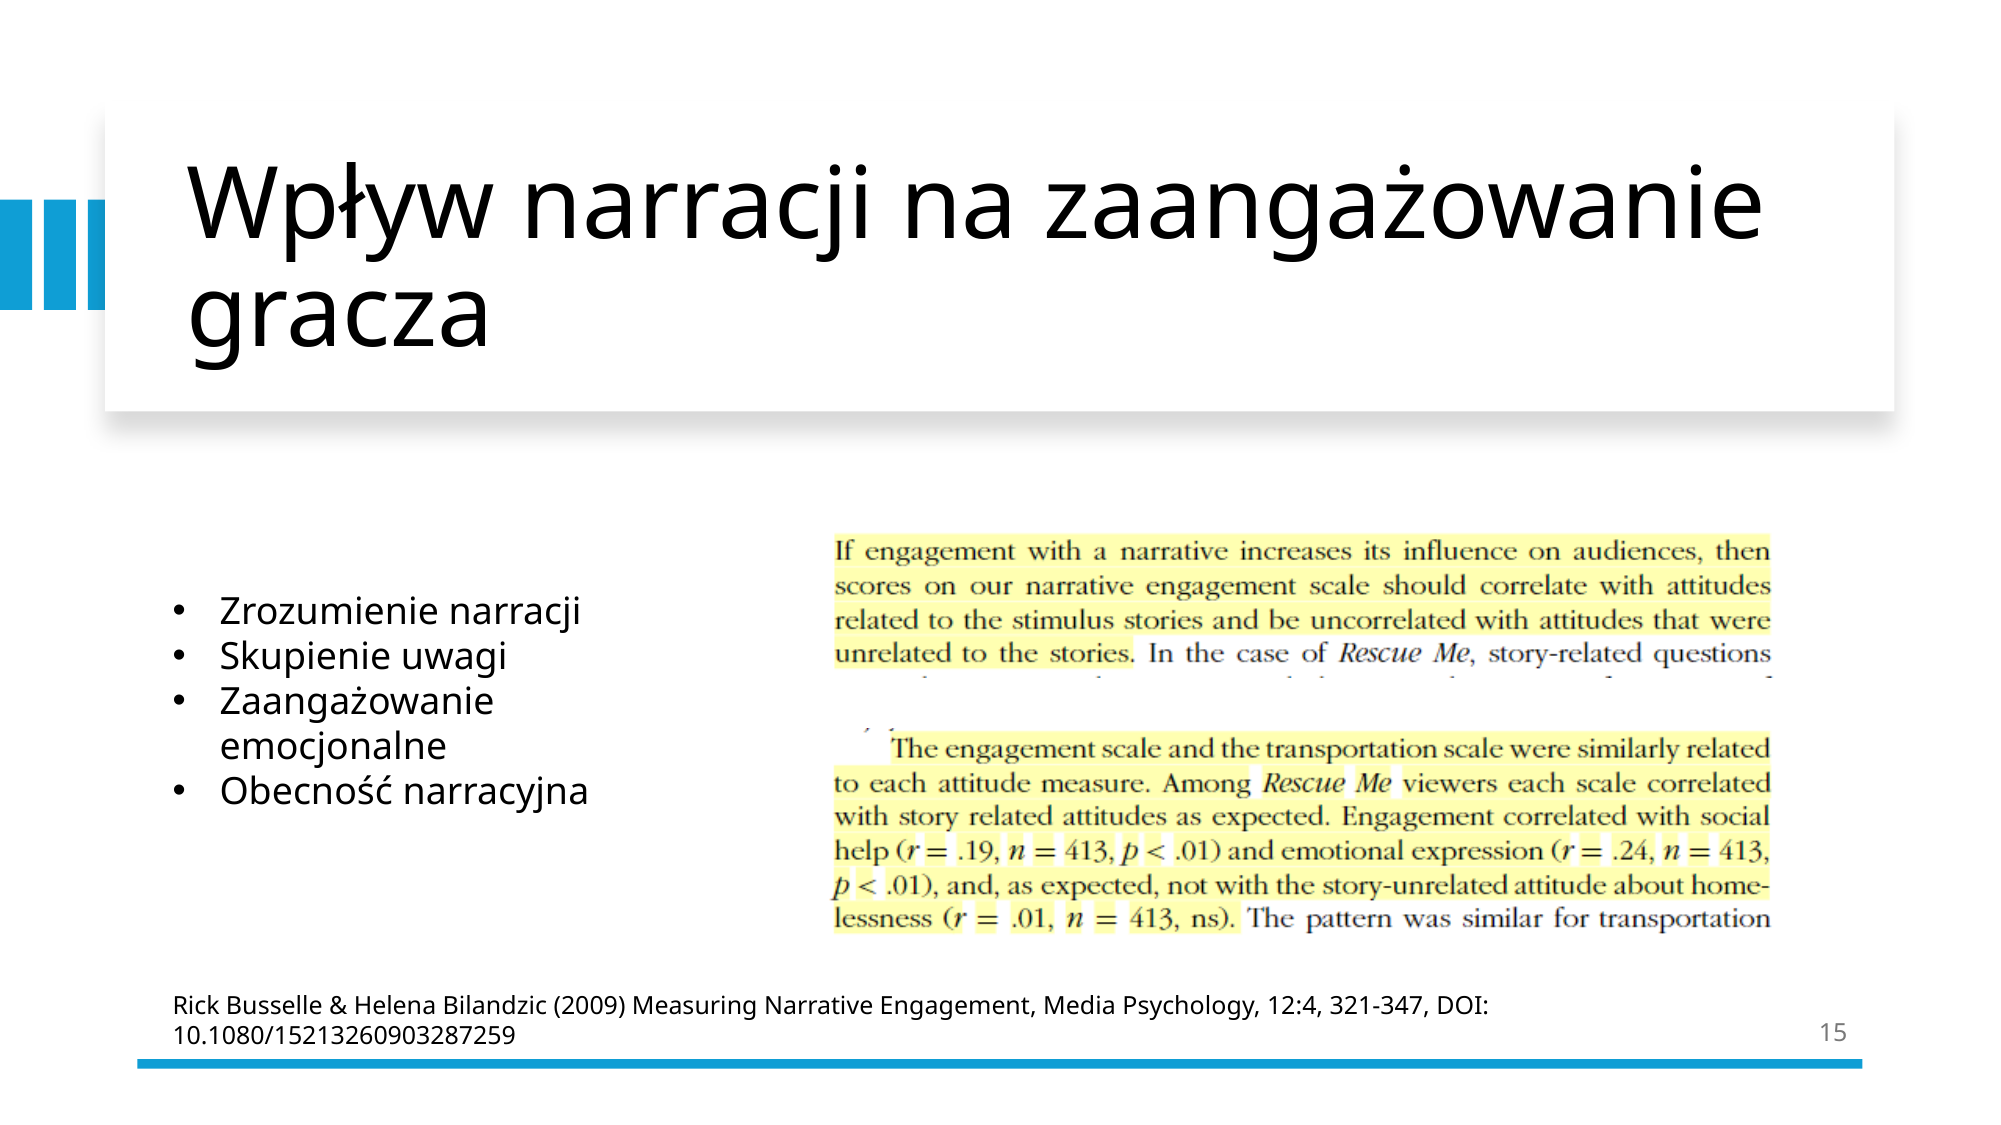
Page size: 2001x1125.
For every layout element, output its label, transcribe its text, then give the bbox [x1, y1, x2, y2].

slide_number <number> [1412, 1003, 1863, 1064]
text_box Zrozumienie narracji Skupienie uwagi Zaangażowanie emocjonalne Obecność narracyjna [157, 579, 739, 820]
text_box Rick Busselle & Helena Bilandzic (2009) Measuring Narrative Engagement, Media Psychology, 12:4, 321-347, DOI: 10.1080/15213260903287259 [157, 982, 1738, 1058]
picture [817, 728, 1817, 943]
text_box [0, 0, 2000, 1125]
picture [805, 516, 1803, 678]
title Wpływ narracji na zaangażowanie gracza [171, 132, 1803, 388]
